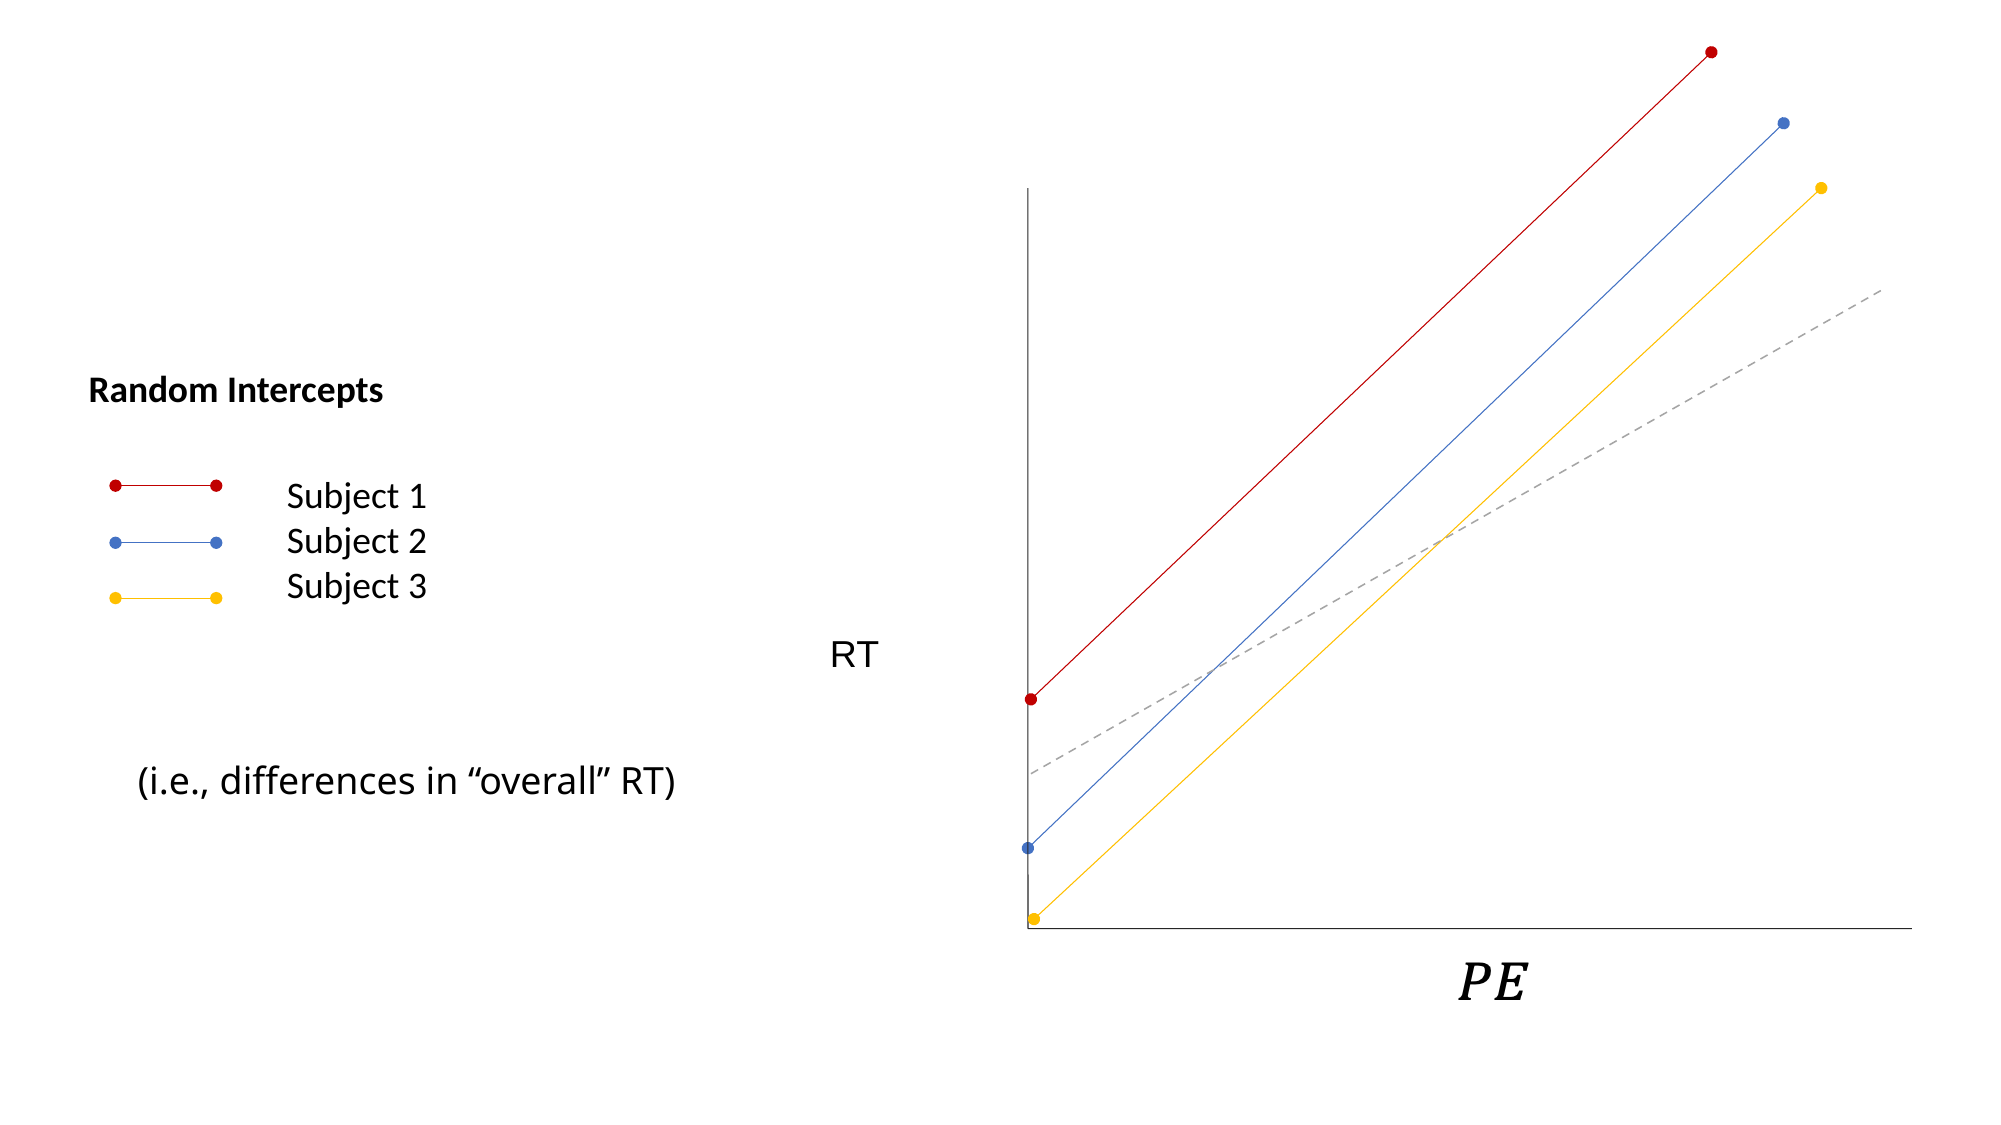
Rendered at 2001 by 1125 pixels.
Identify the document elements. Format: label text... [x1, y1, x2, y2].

text_box (i.e., differences in “overall” RT) [123, 749, 691, 810]
text_box RT [814, 625, 993, 683]
text_box Subject 1 Subject 2 Subject 3 [272, 463, 674, 614]
text_box Random Intercepts [73, 357, 919, 463]
text_box [1411, 938, 1577, 1024]
